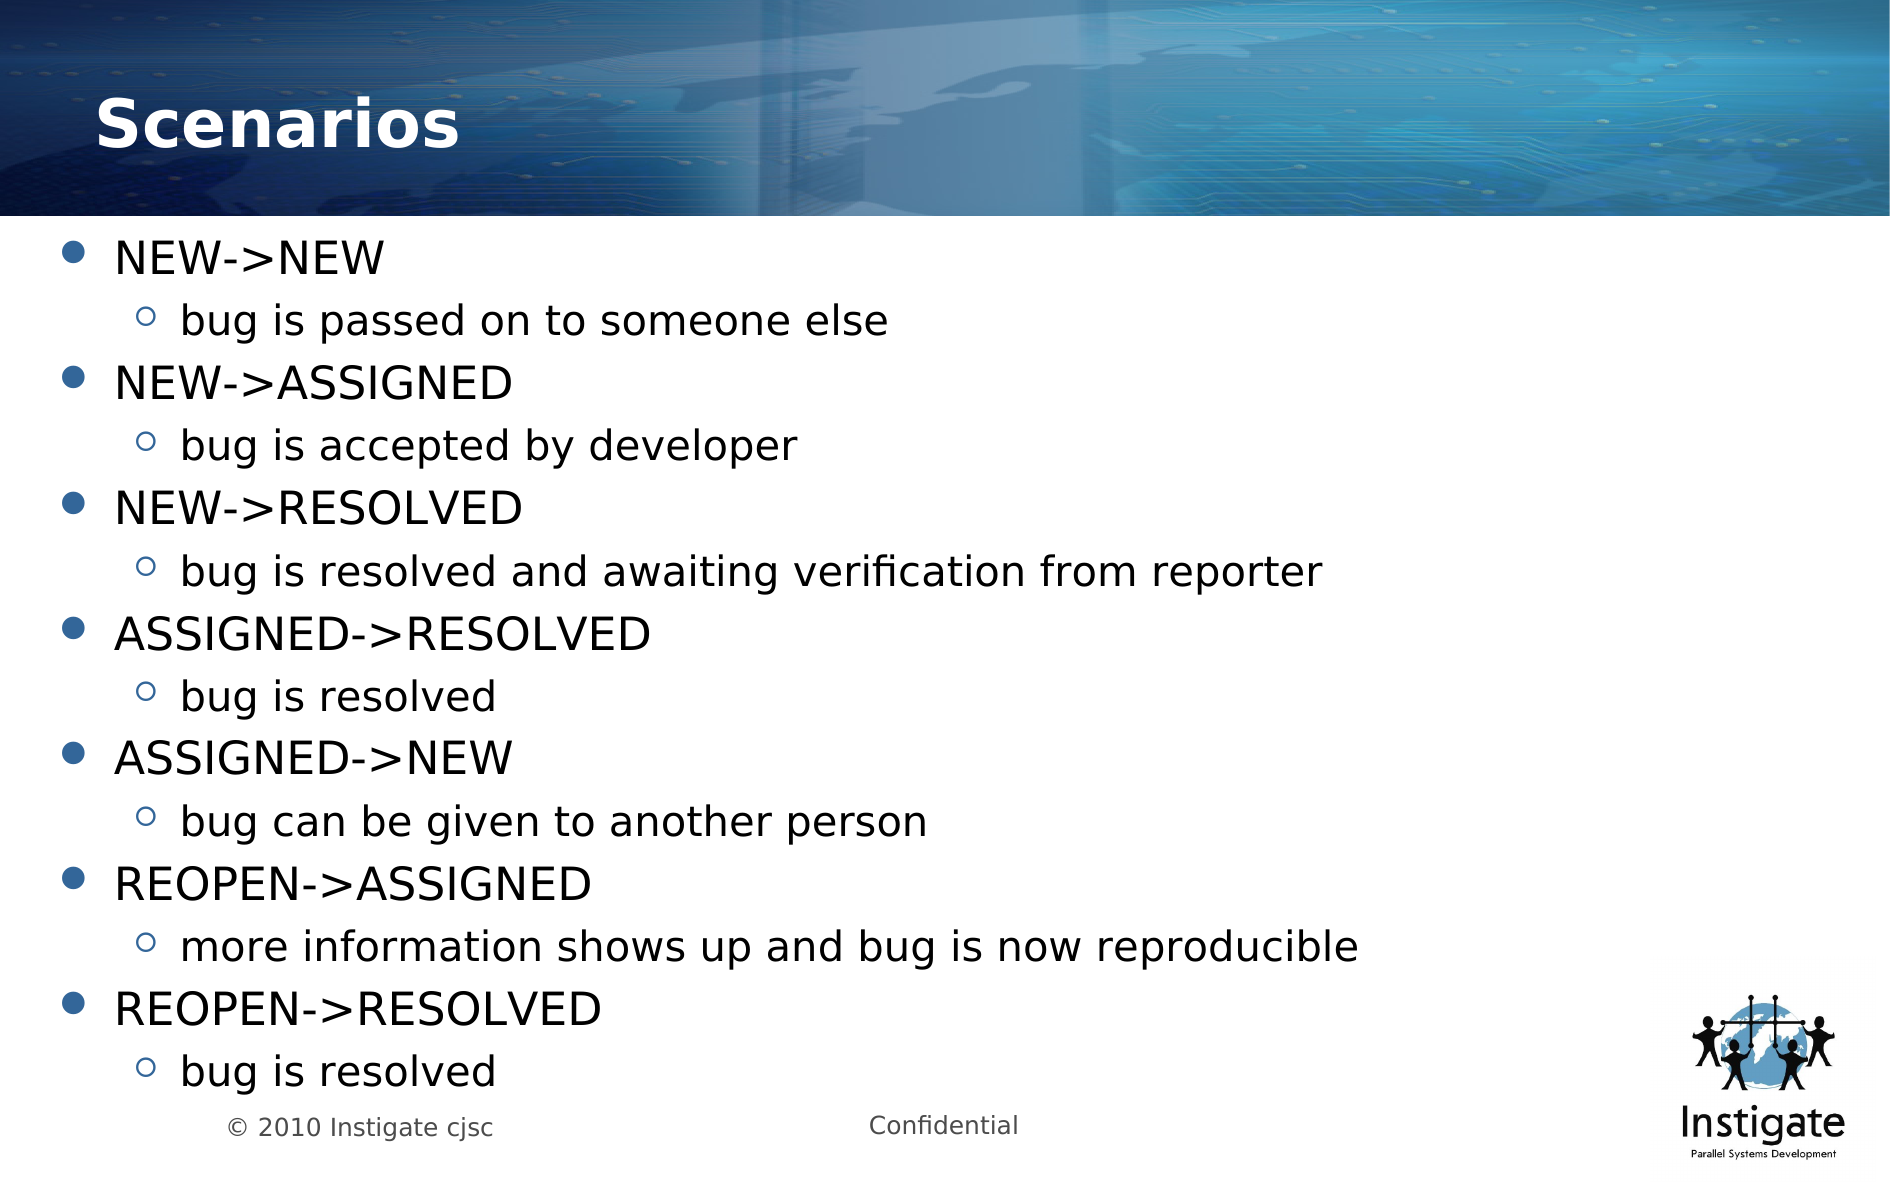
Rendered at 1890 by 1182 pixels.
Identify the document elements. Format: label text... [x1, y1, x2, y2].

picture [1650, 956, 1876, 1182]
list NEW->NEW bug is passed on to someone else NEW->ASSIGNED bug is accepted by developer NEW->RESOLVED bug is resolved and awaiting verification from reporter ASSIGNED->RESOLVED bug is resolved ASSIGNED->NEW bug can be given to another person REOPEN->ASSIGNED more information shows up and bug is now reproducible REOPEN->RESOLVED bug is resolved [59, 236, 1831, 1100]
title Scenarios [94, 54, 1793, 210]
picture [0, 0, 1890, 216]
